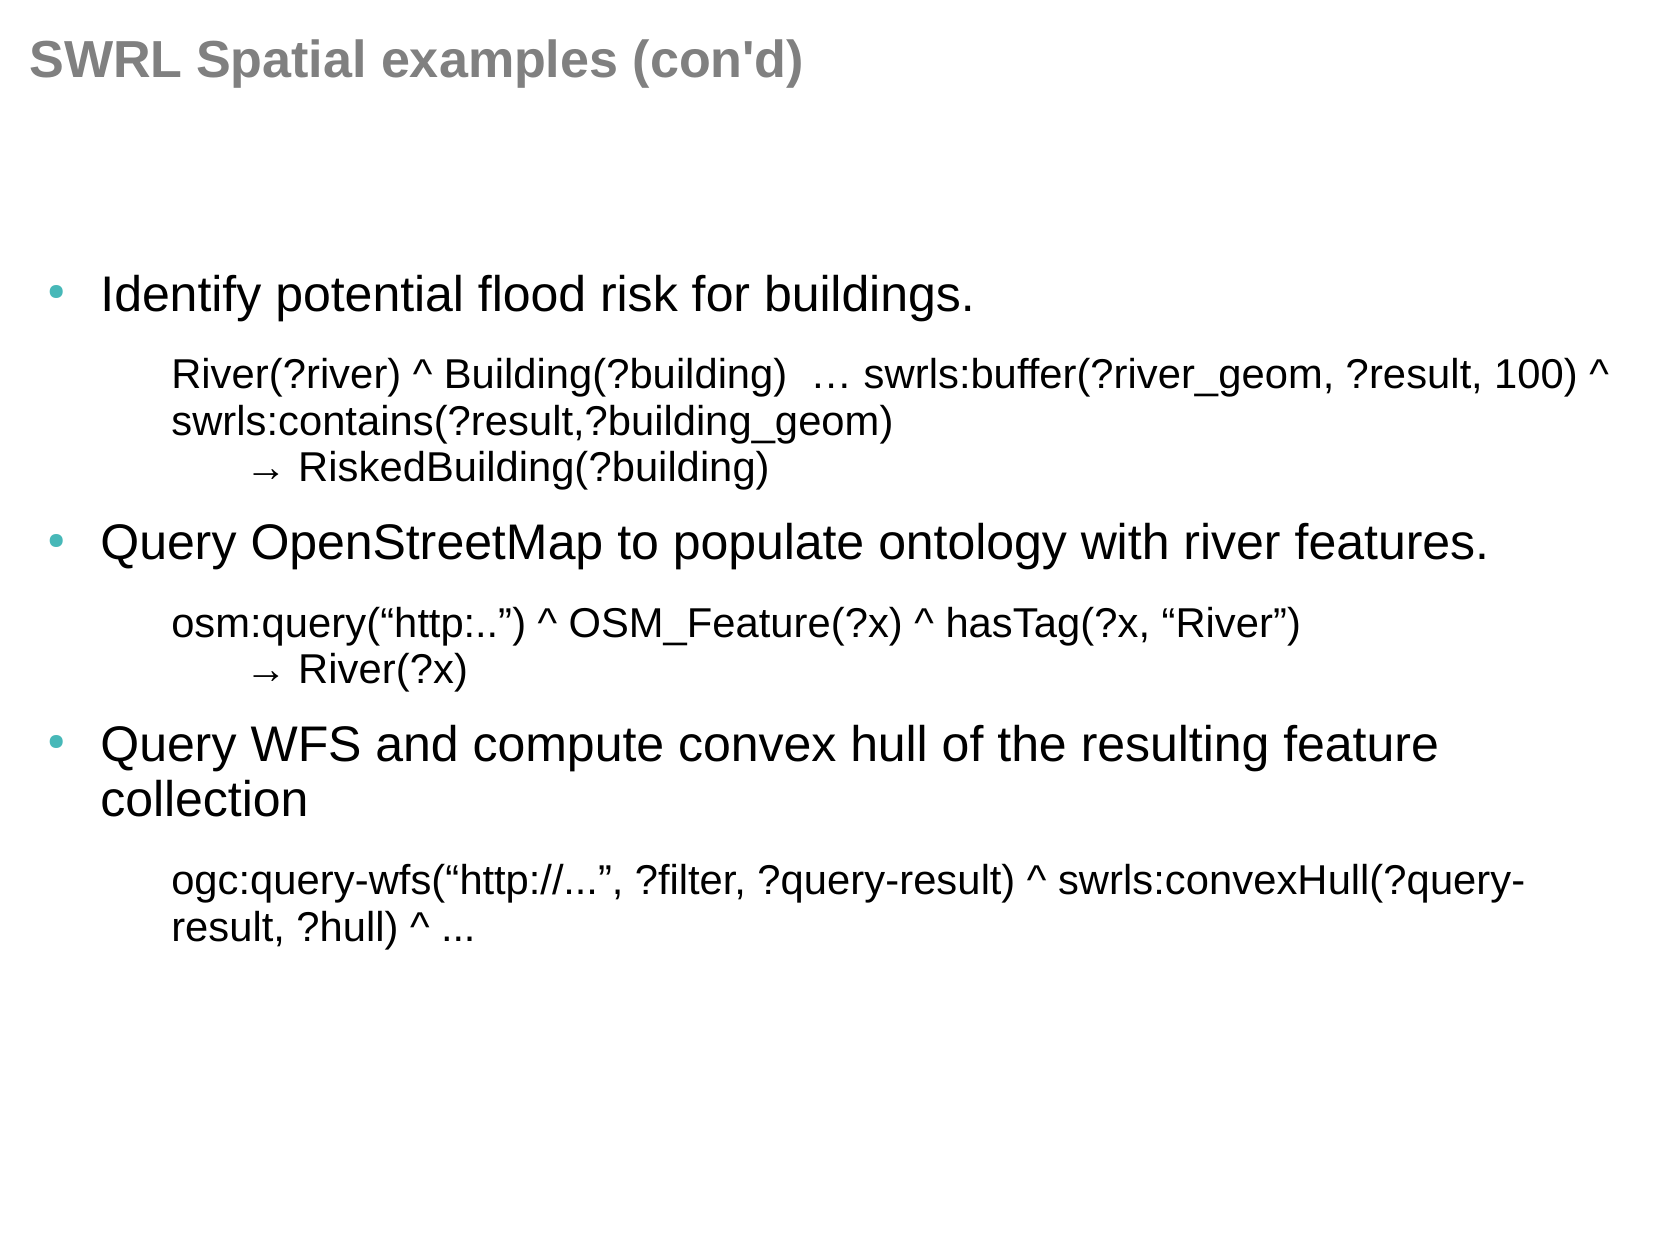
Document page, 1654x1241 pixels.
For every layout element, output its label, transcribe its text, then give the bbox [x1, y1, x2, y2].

title SWRL Spatial examples (con'd) [29, 7, 1459, 111]
list Identify potential flood risk for buildings. River(?river) ^ Building(?building) … swrls:buffer(?river_geom, ?result, 100) ^ swrls:contains(?result,?building_geom) → RiskedBuilding(?building) Query OpenStreetMap to populate ontology with river features. osm:query(“http:..”) ^ OSM_Feature(?x) ^ hasTag(?x, “River”) → River(?x) Query WFS and compute convex hull of the resulting feature collection ogc:query-wfs(“http://...”, ?filter, ?query-result) ^ swrls:convexHull(?query-result, ?hull) ^ ... [29, 265, 1625, 1085]
